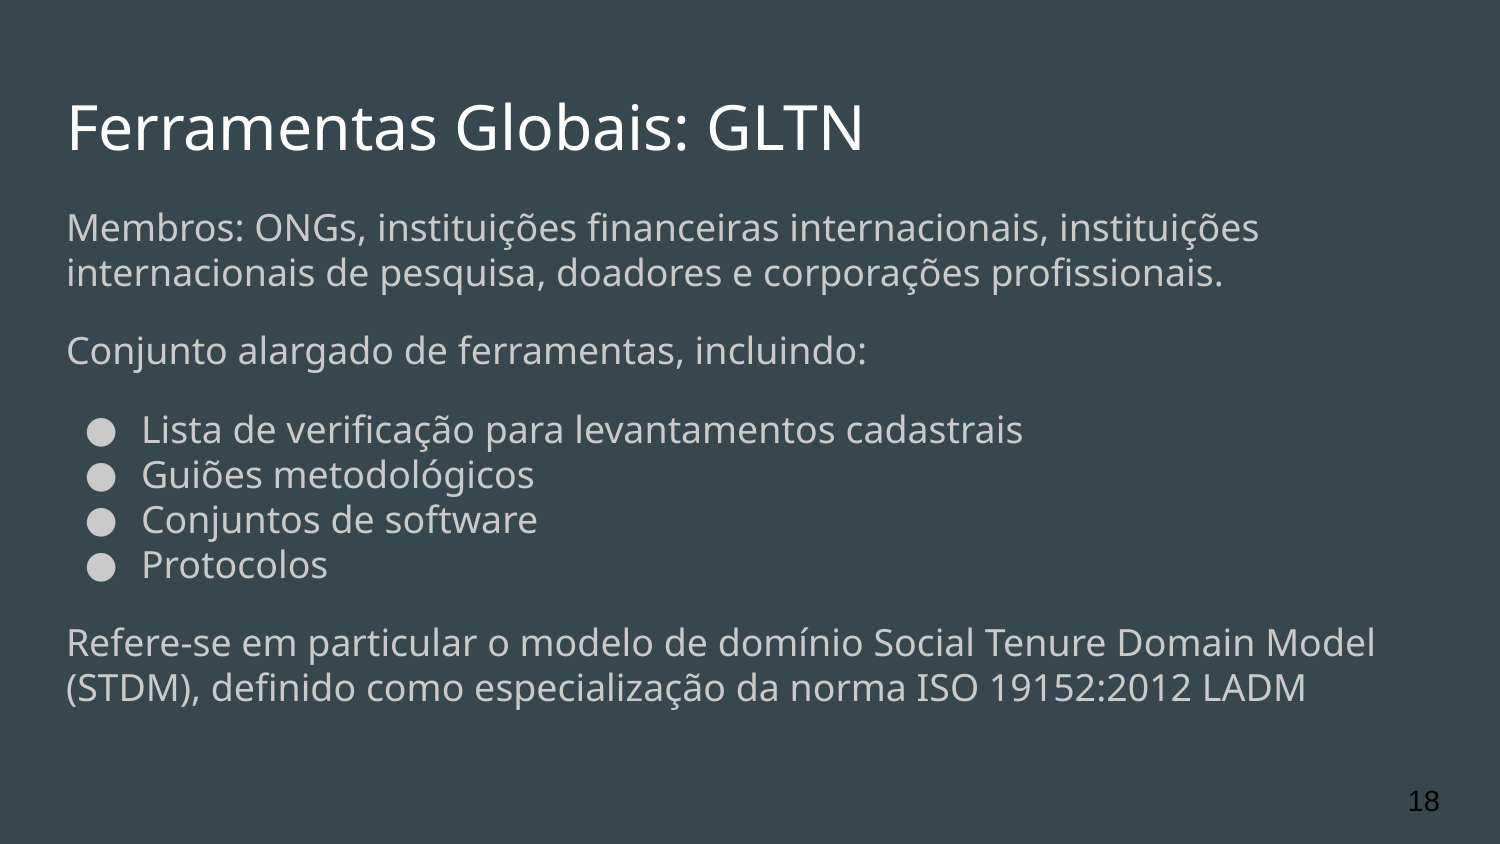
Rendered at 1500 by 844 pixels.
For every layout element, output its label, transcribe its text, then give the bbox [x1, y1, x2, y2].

slide_number <number> [1392, 767, 1483, 833]
title Ferramentas Globais: GLTN [51, 72, 1449, 167]
list Membros: ONGs, instituições financeiras internacionais, instituições internacionais de pesquisa, doadores e corporações profissionais. Conjunto alargado de ferramentas, incluindo: Lista de verificação para levantamentos cadastrais Guiões metodológicos Conjuntos de software Protocolos Refere-se em particular o modelo de domínio Social Tenure Domain Model (STDM), definido como especialização da norma ISO 19152:2012 LADM [51, 189, 1449, 790]
